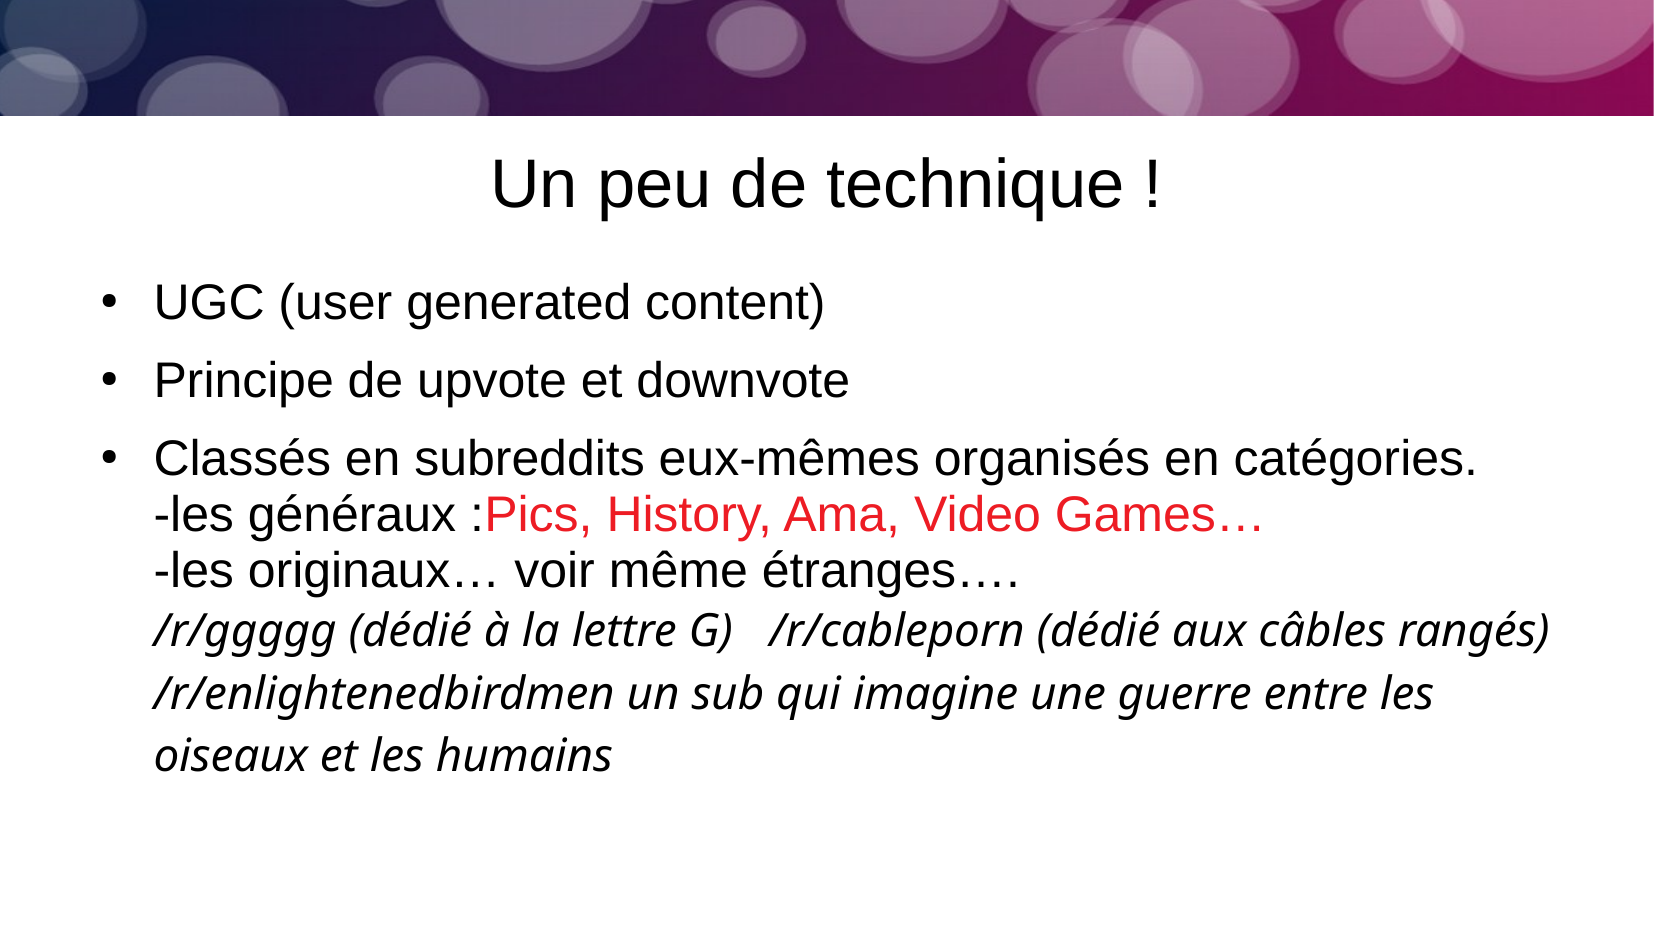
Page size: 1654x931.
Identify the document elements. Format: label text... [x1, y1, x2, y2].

title Un peu de technique ! [82, 119, 1571, 248]
picture [0, 0, 1654, 116]
list UGC (user generated content) Principe de upvote et downvote Classés en subreddits eux-mêmes organisés en catégories. -les généraux :Pics, History, Ama, Video Games… -les originaux… voir même étranges…. /r/ggggg (dédié à la lettre G) /r/cableporn (dédié aux câbles rangés) /r/enlightenedbirdmen un sub qui imagine une guerre entre les oiseaux et les humains [82, 274, 1571, 815]
